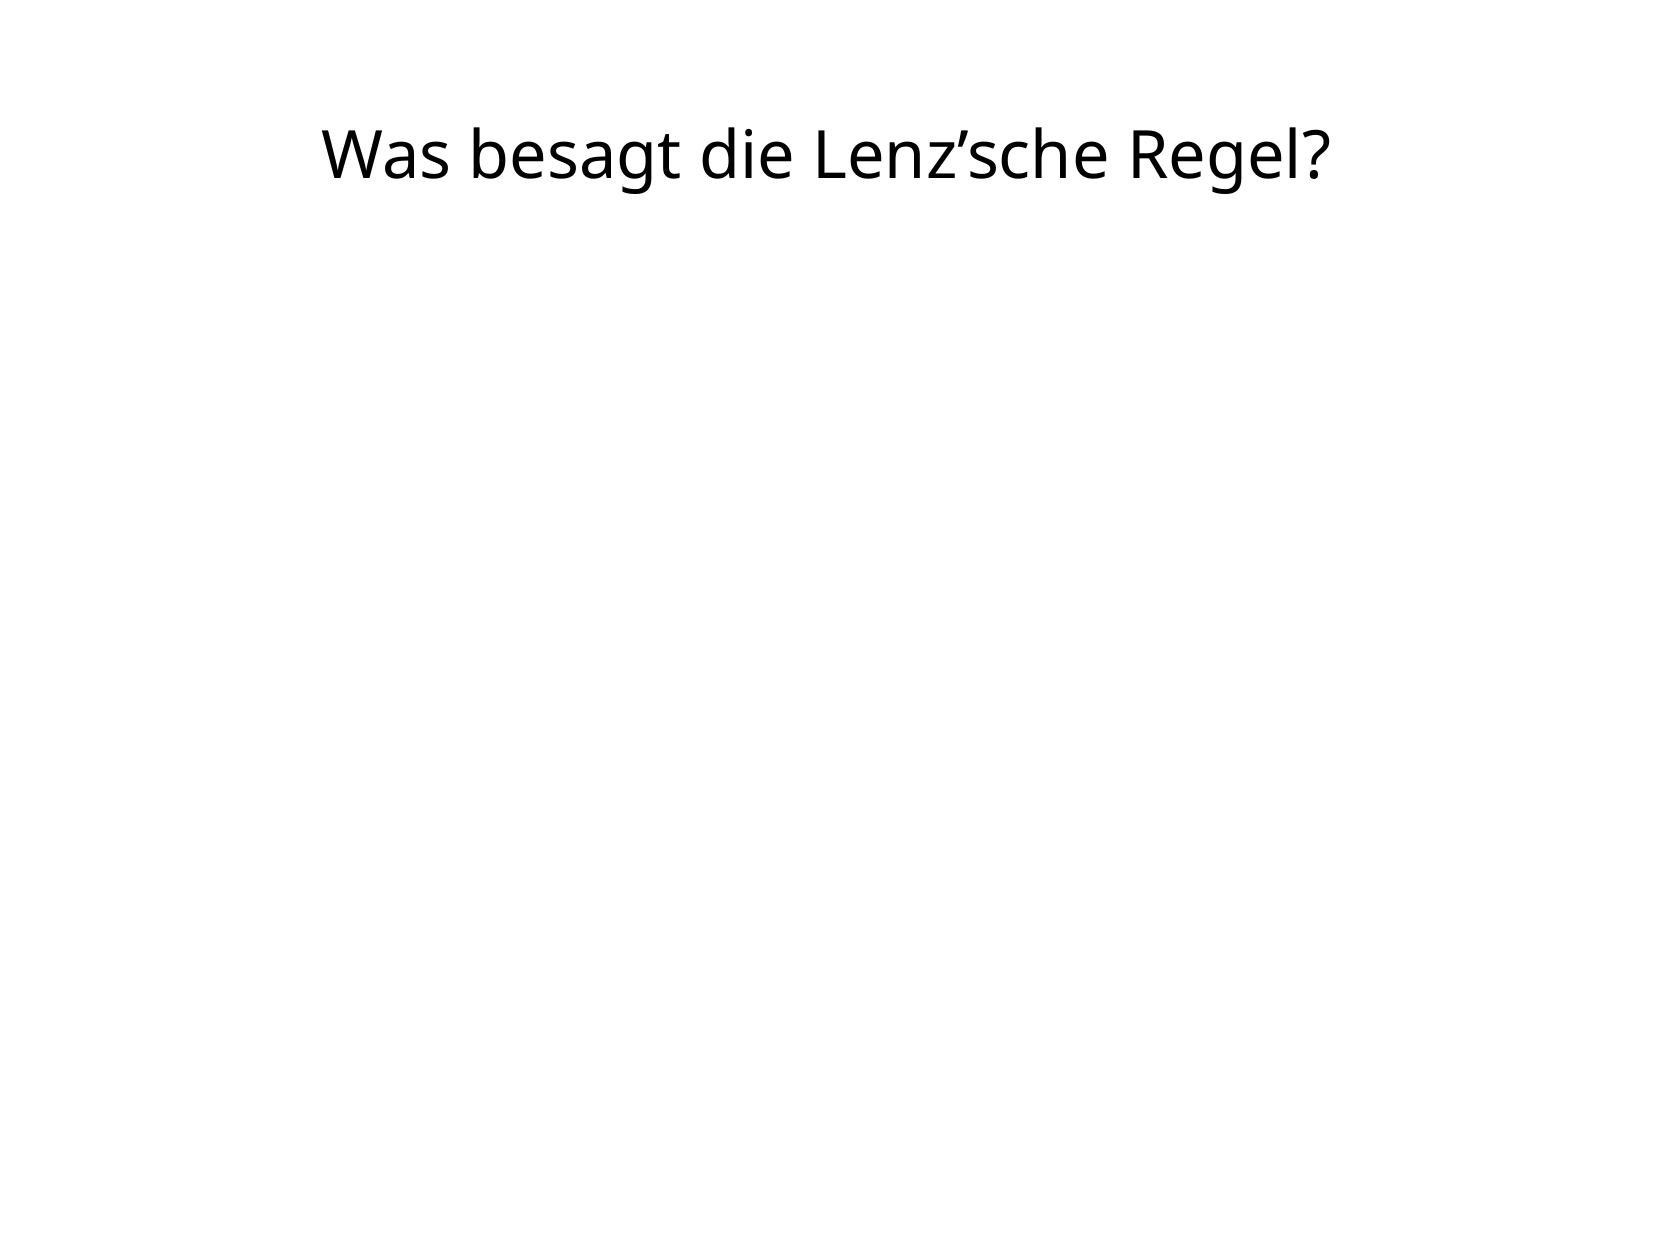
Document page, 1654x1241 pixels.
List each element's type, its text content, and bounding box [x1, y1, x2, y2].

title Was besagt die Lenz’sche Regel? [82, 49, 1571, 257]
